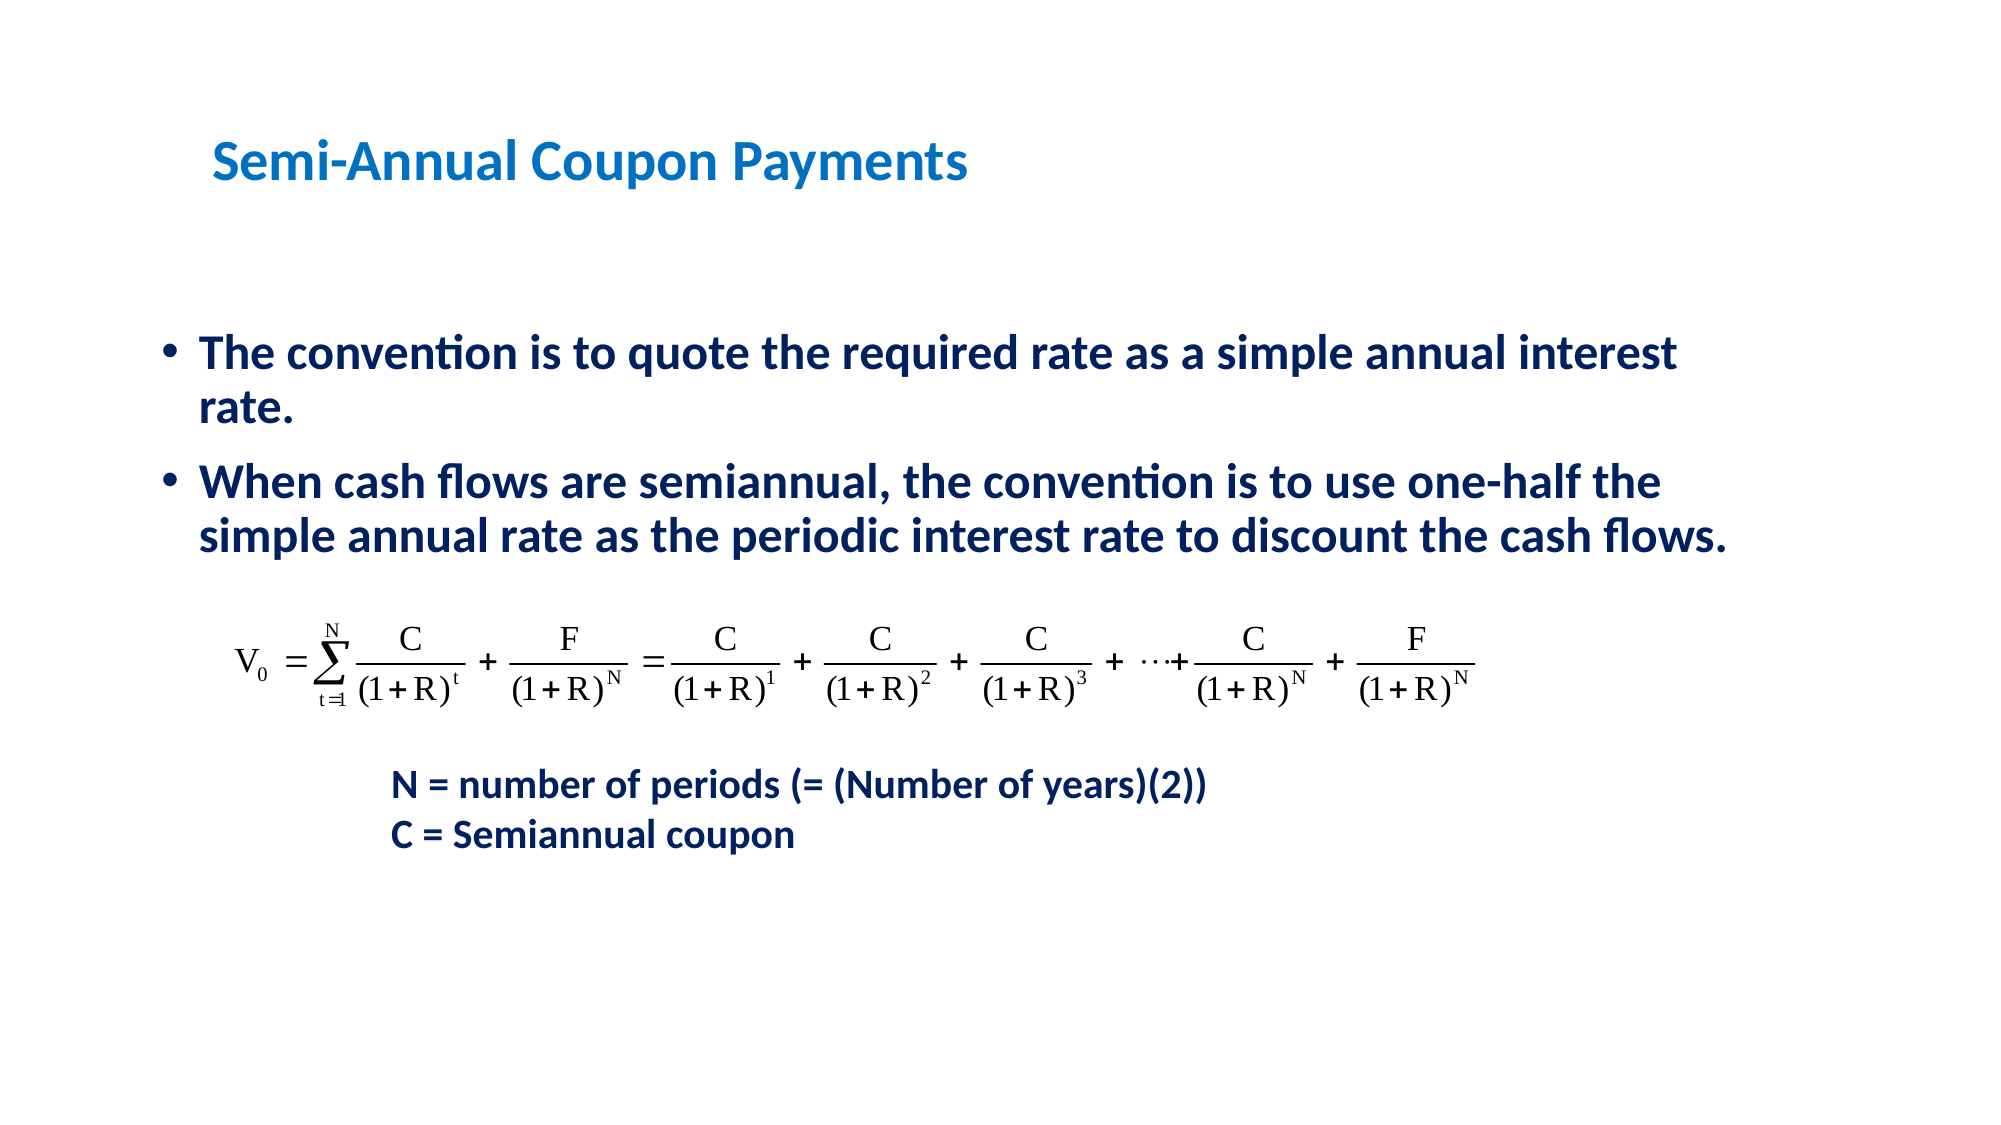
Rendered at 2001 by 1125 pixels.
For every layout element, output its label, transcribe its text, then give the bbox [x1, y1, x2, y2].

text_box N = number of periods (= (Number of years)(2)) C = Semiannual coupon [226, 749, 1227, 865]
chart [229, 614, 1488, 715]
list The convention is to quote the required rate as a simple annual interest rate. When cash flows are semiannual, the convention is to use one-half the simple annual rate as the periodic interest rate to discount the cash flows. [146, 319, 1761, 949]
text_box Semi-Annual Coupon Payments [197, 114, 1724, 200]
